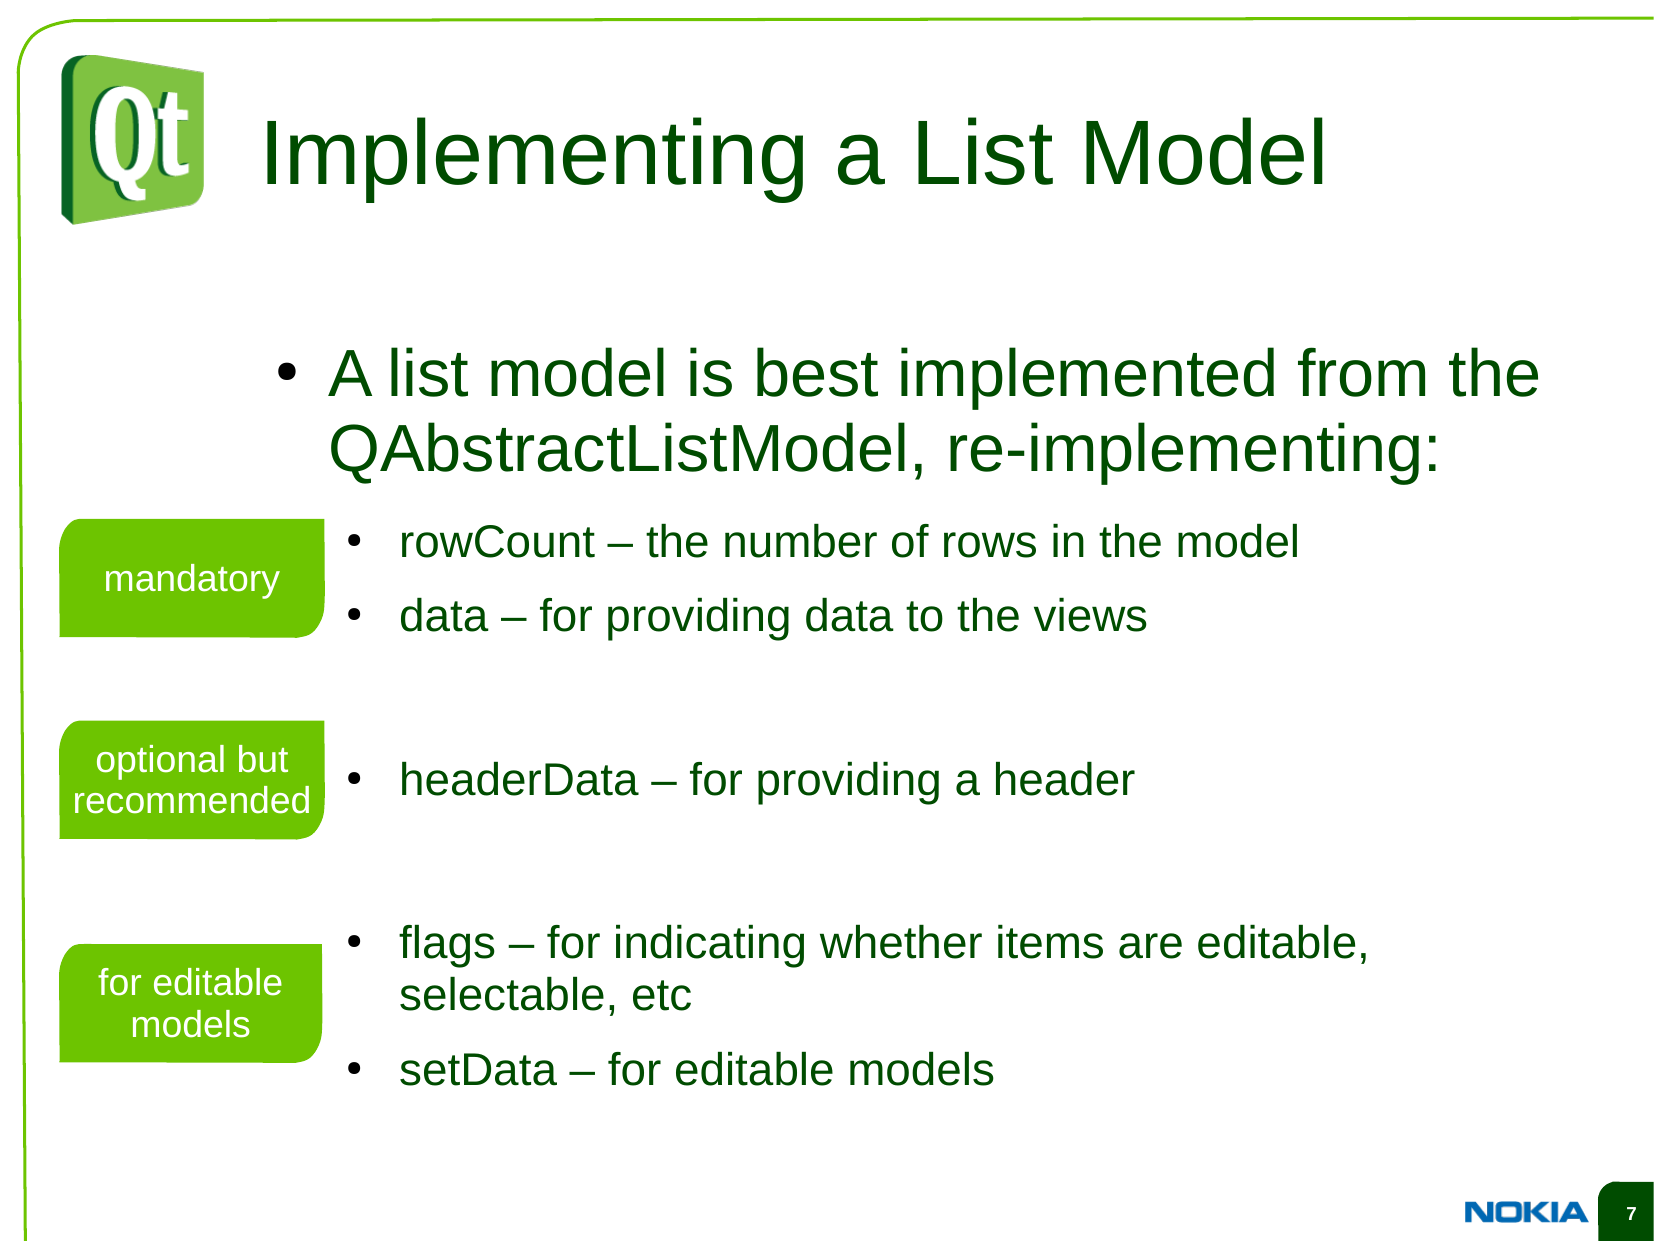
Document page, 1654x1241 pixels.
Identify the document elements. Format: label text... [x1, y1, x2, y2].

picture [1465, 1201, 1589, 1223]
text_box for editable models [59, 943, 323, 1063]
picture [61, 55, 204, 225]
text_box mandatory [59, 518, 325, 638]
text_box optional but recommended [59, 720, 325, 840]
title Implementing a List Model [257, 56, 1333, 250]
list A list model is best implemented from the QAbstractListModel, re-implementing: rowCount – the number of rows in the model data – for providing data to the views headerData – for providing a header flags – for indicating whether items are editable, selectable, etc setData – for editable models [257, 336, 1577, 1141]
